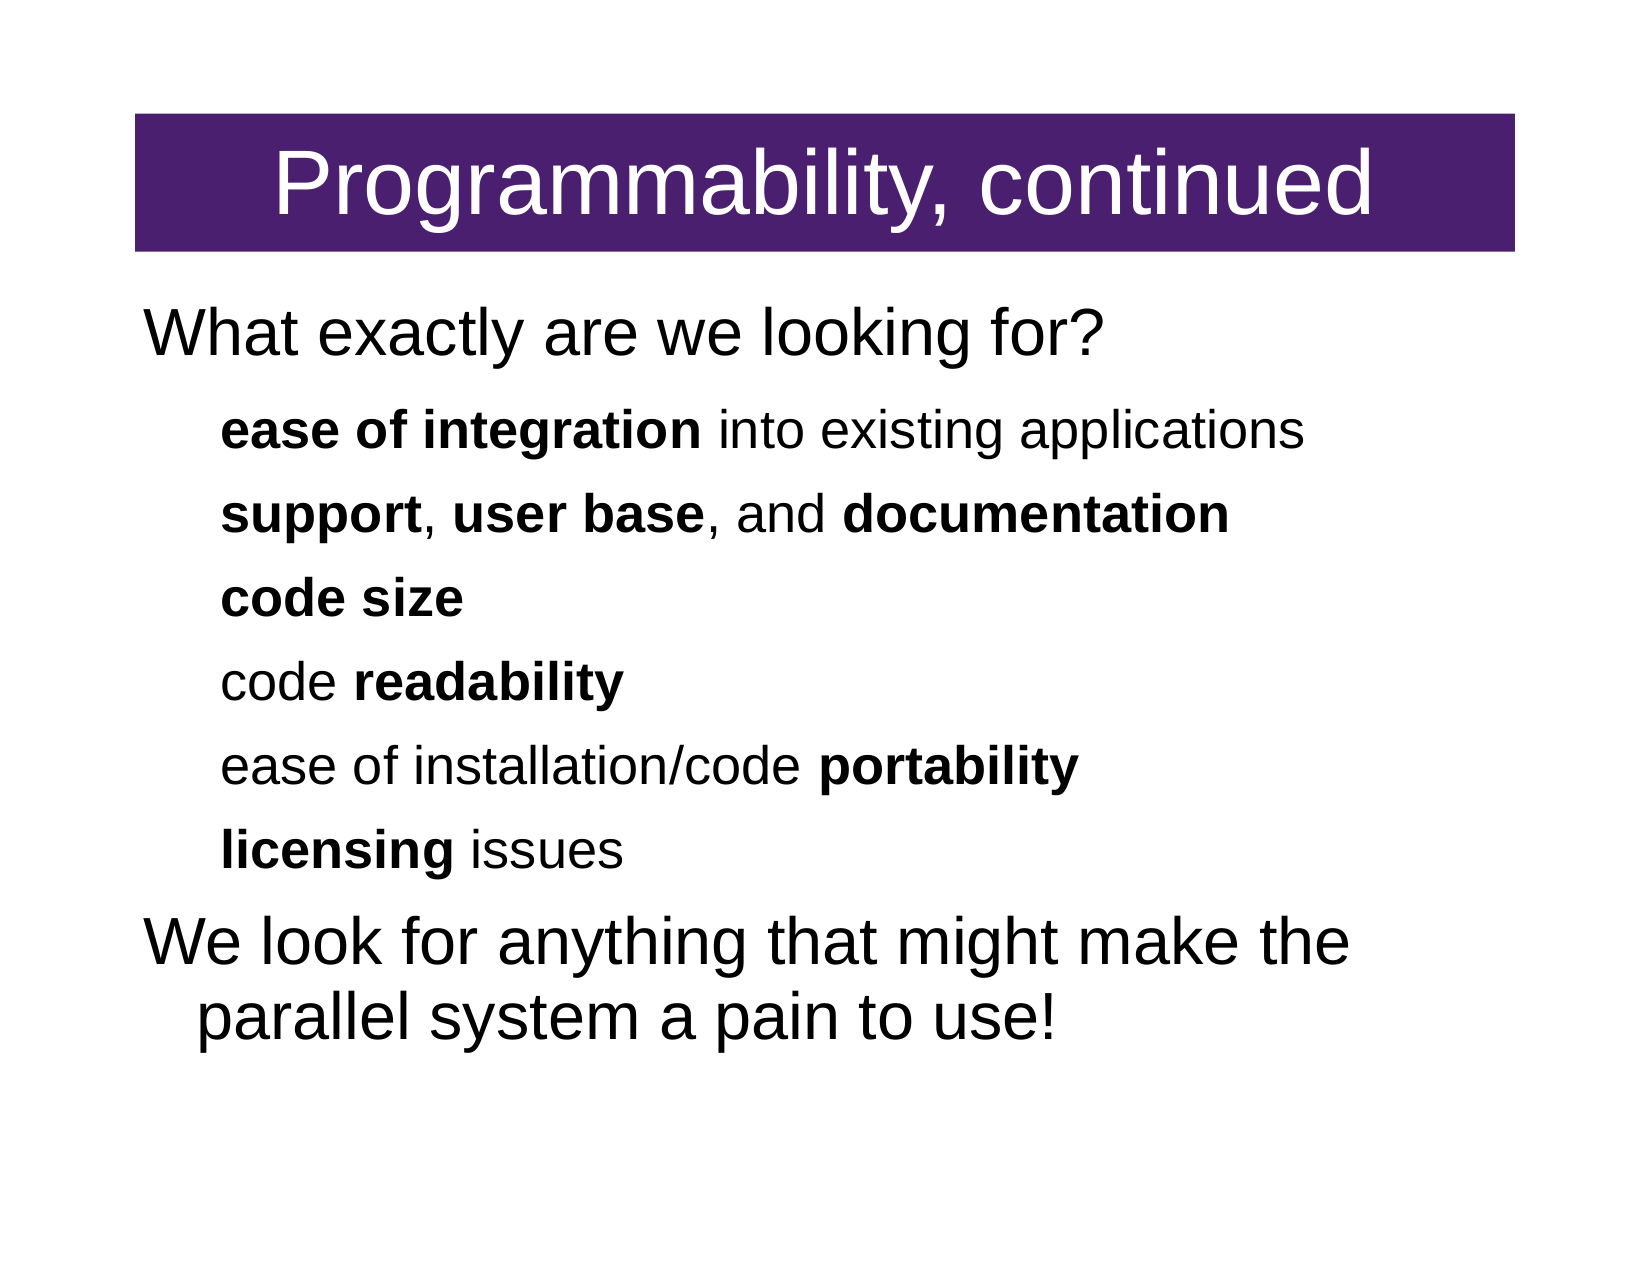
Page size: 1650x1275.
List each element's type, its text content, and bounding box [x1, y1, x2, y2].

list What exactly are we looking for? ease of integration into existing applications support, user base, and documentation code size code readability ease of installation/code portability licensing issues We look for anything that might make the parallel system a pain to use! [125, 294, 1506, 1136]
title Programmability, continued [135, 113, 1515, 252]
